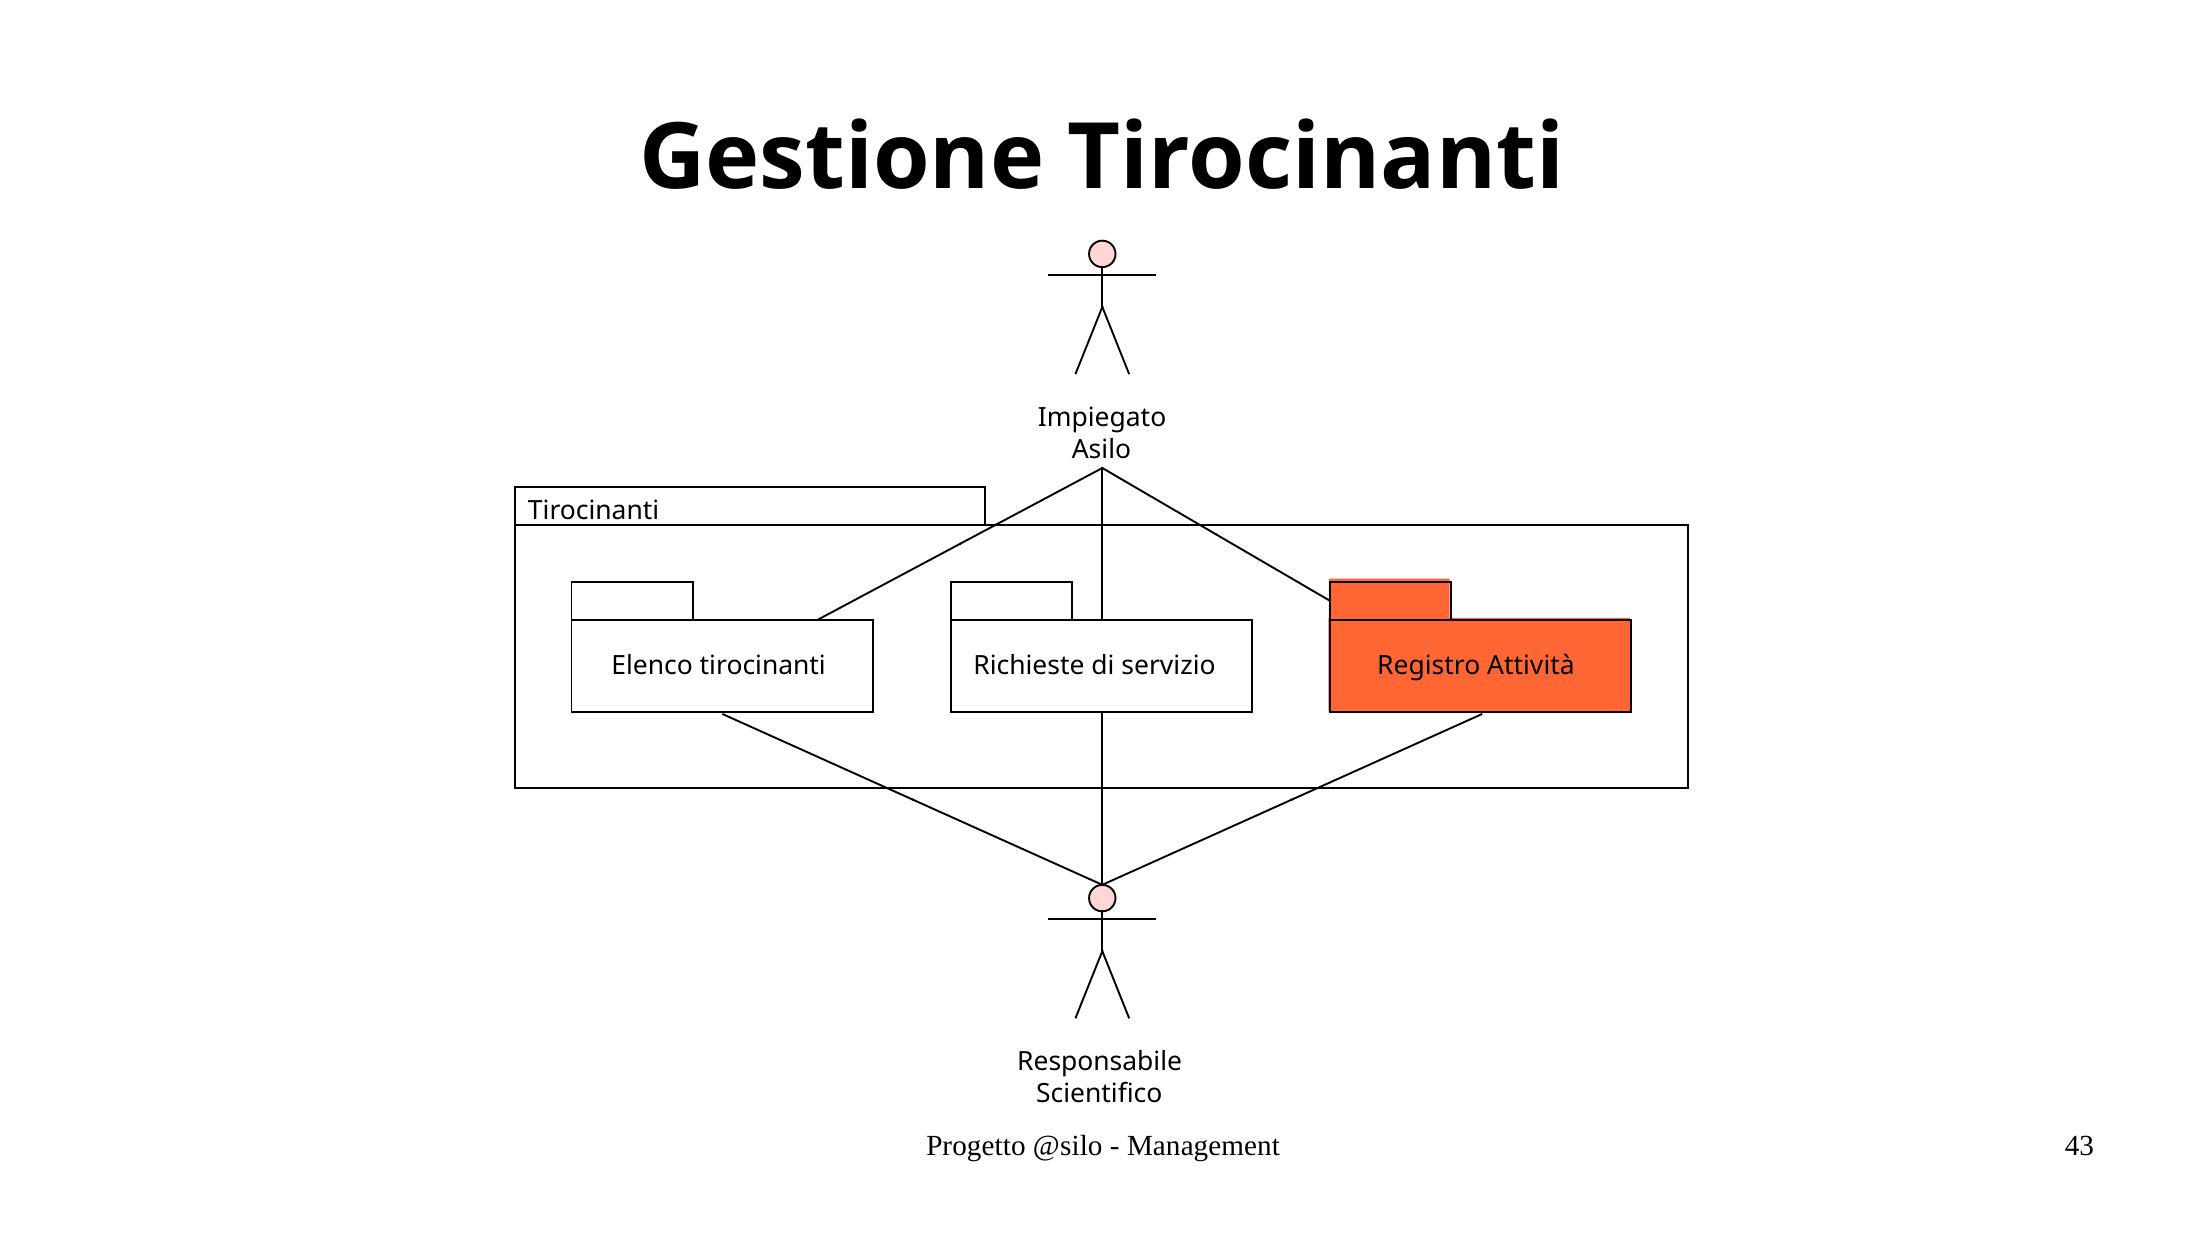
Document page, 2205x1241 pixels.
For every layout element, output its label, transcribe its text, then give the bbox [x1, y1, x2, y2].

picture [475, 201, 1729, 1189]
title Gestione Tirocinanti [110, 49, 2095, 257]
